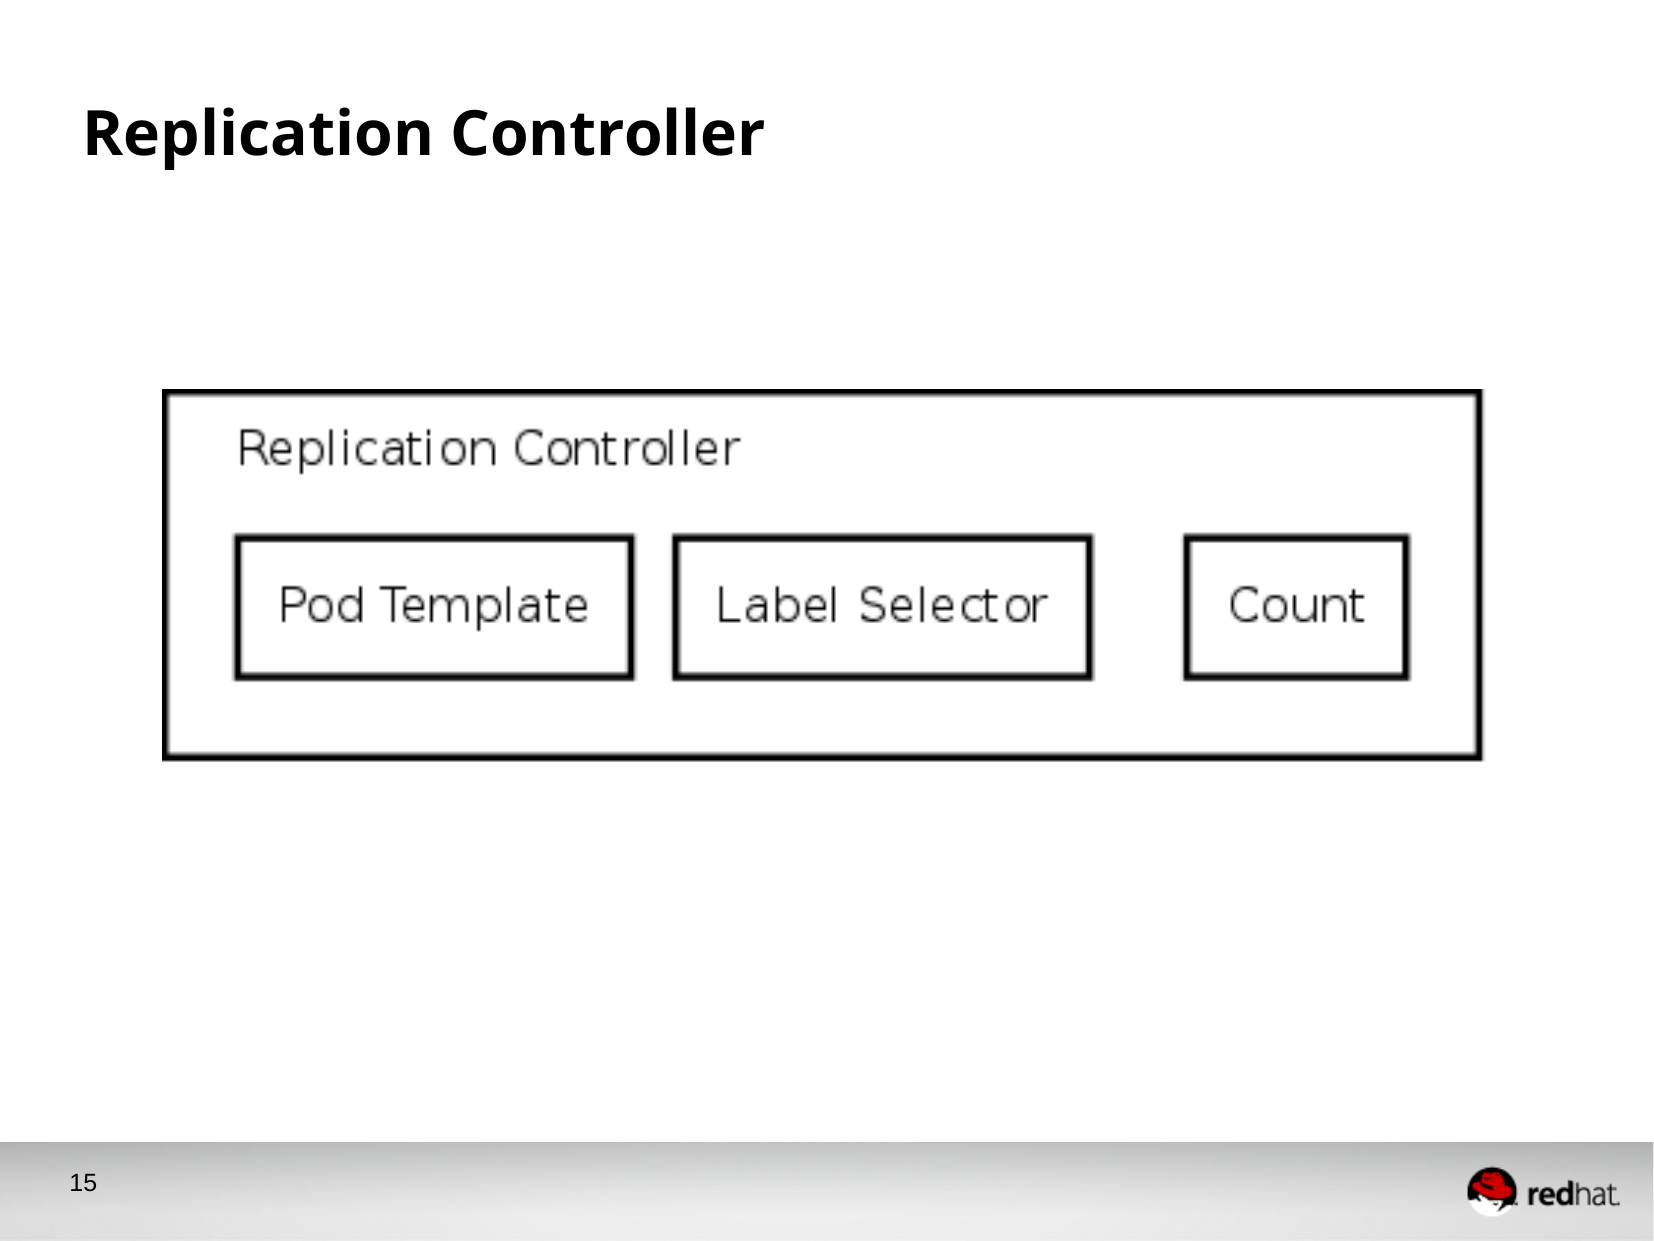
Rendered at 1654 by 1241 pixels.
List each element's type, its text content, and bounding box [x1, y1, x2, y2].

picture [162, 389, 1495, 765]
picture [0, 1142, 1654, 1241]
title Replication Controller [82, 37, 1571, 226]
